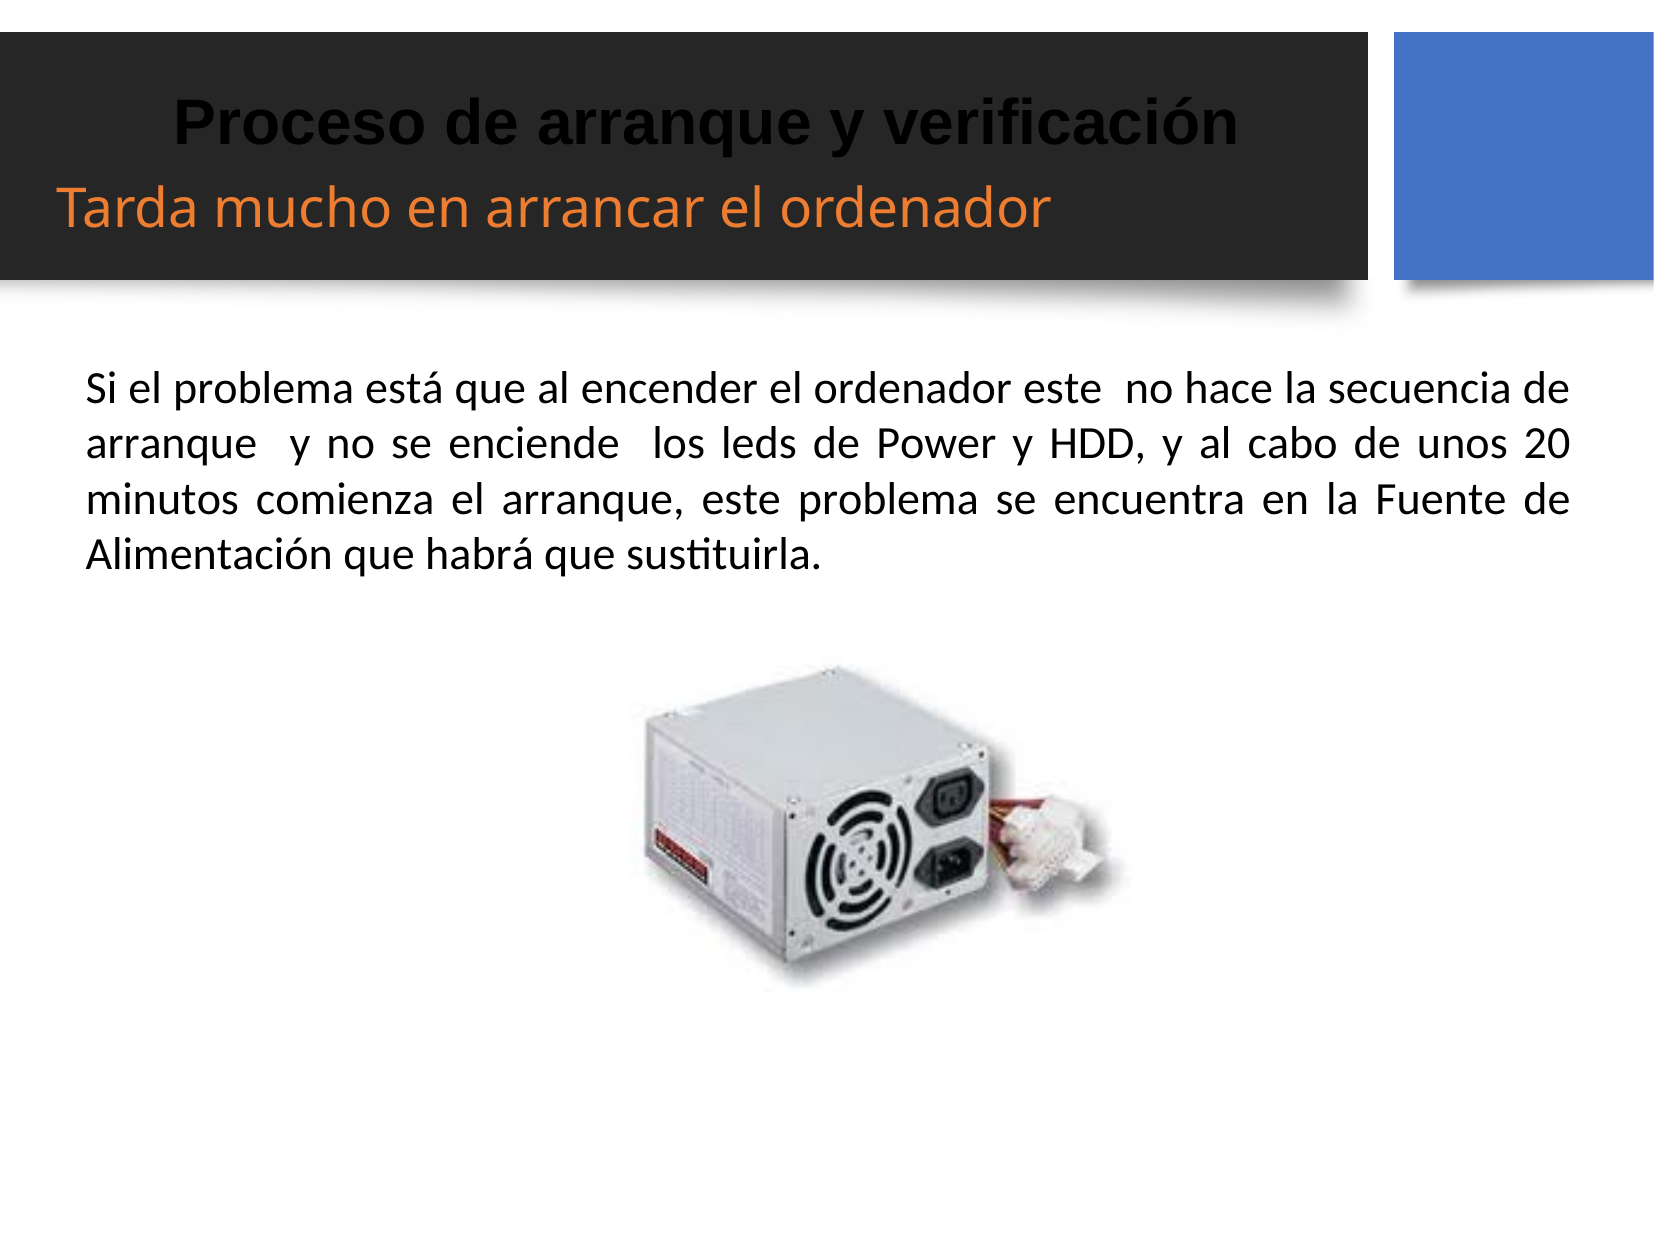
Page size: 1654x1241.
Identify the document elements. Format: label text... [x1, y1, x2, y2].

title Proceso de arranque y verificación [57, 66, 1357, 171]
list Tarda mucho en arrancar el ordenador [56, 172, 1357, 243]
list Si el problema está que al encender el ordenador este no hace la secuencia de arranque y no se enciende los leds de Power y HDD, y al cabo de unos 20 minutos comienza el arranque, este problema se encuentra en la Fuente de Alimentación que habrá que sustituirla. [56, 328, 1614, 1208]
picture [592, 646, 1146, 995]
